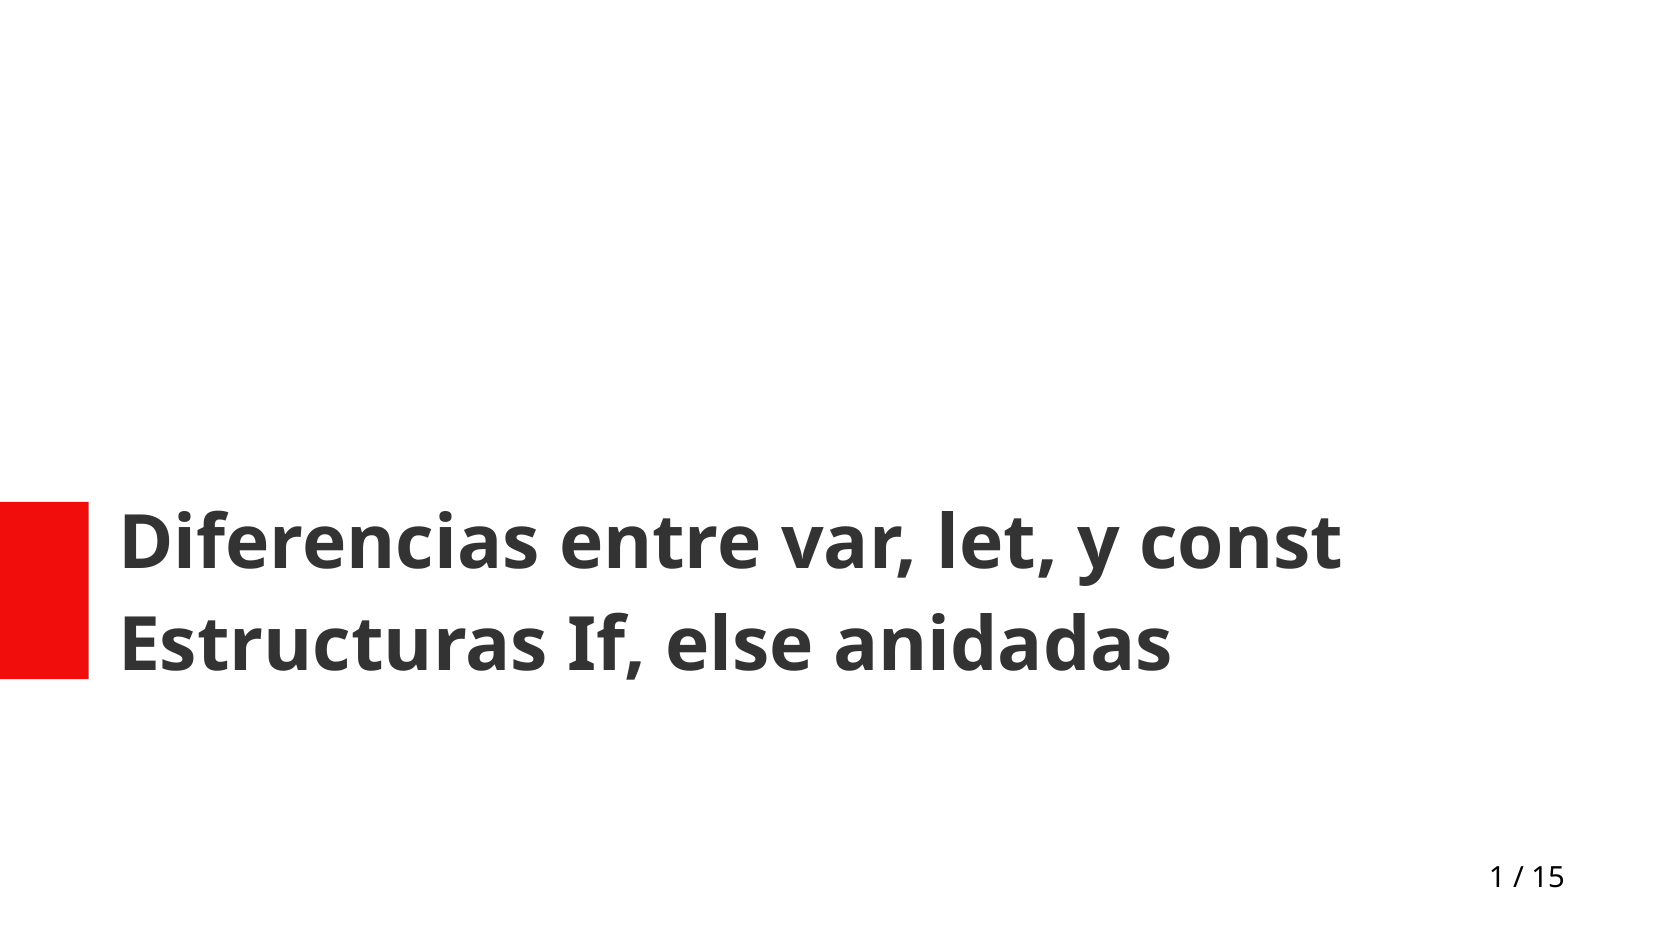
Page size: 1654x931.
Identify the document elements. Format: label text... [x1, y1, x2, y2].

title Diferencias entre var, let, y const Estructuras If, else anidadas [118, 501, 1536, 680]
